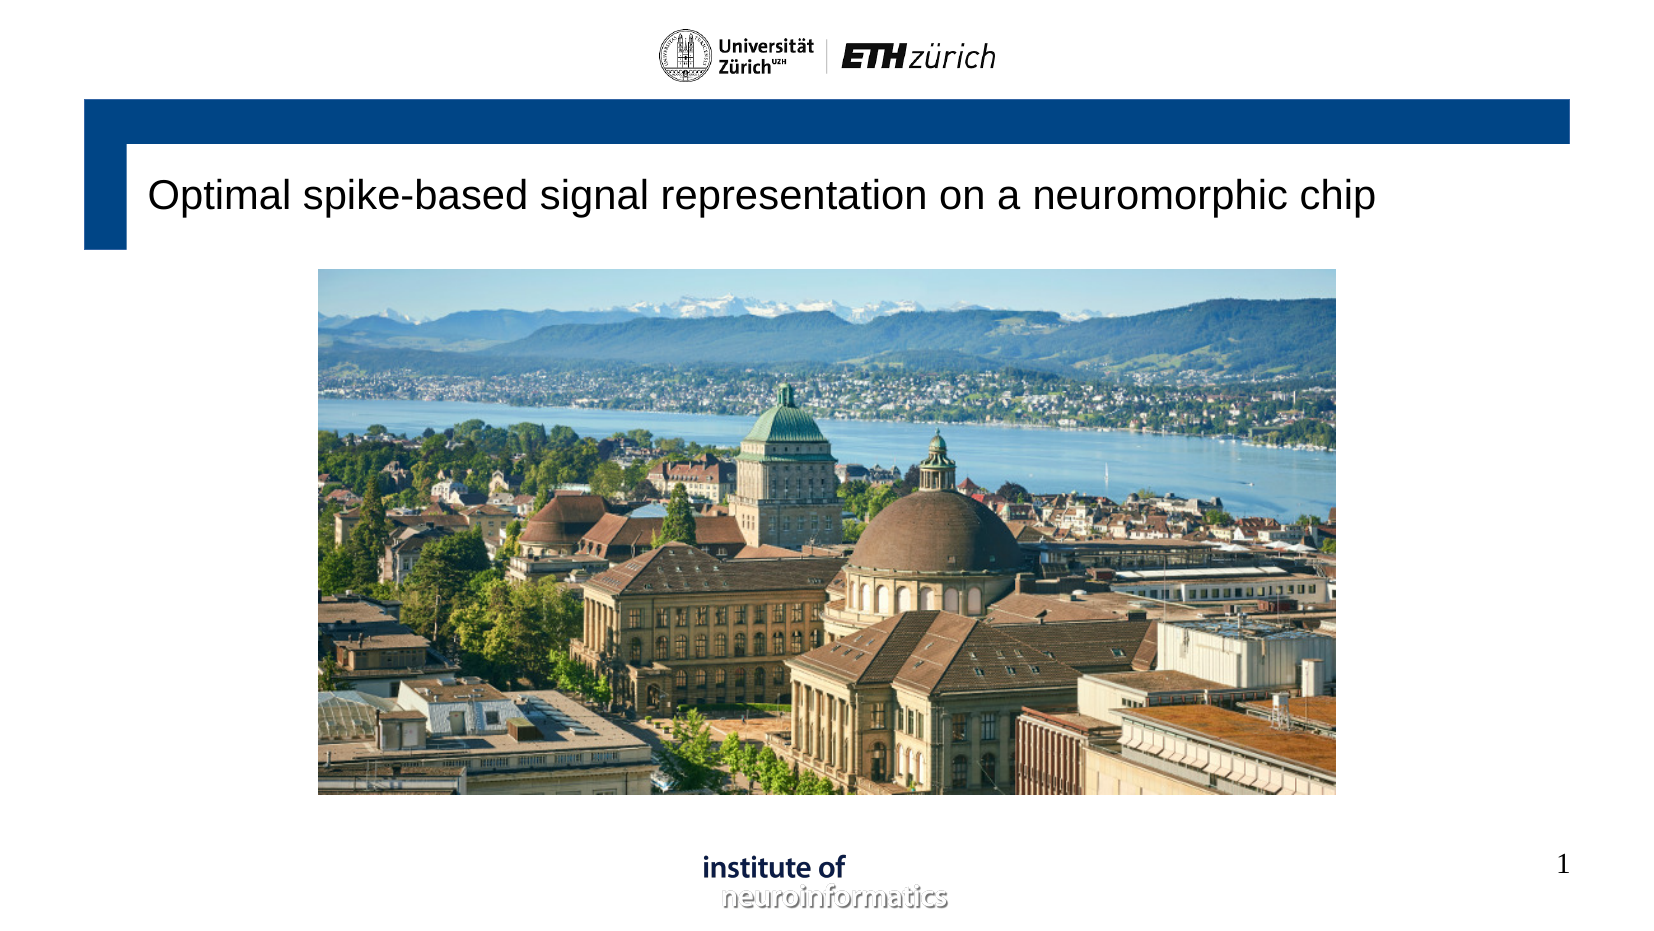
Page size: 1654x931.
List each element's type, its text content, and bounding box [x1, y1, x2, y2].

title Optimal spike-based signal representation on a neuromorphic chip [147, 148, 1486, 242]
picture [702, 852, 951, 911]
picture [659, 29, 995, 82]
picture [318, 269, 1336, 796]
